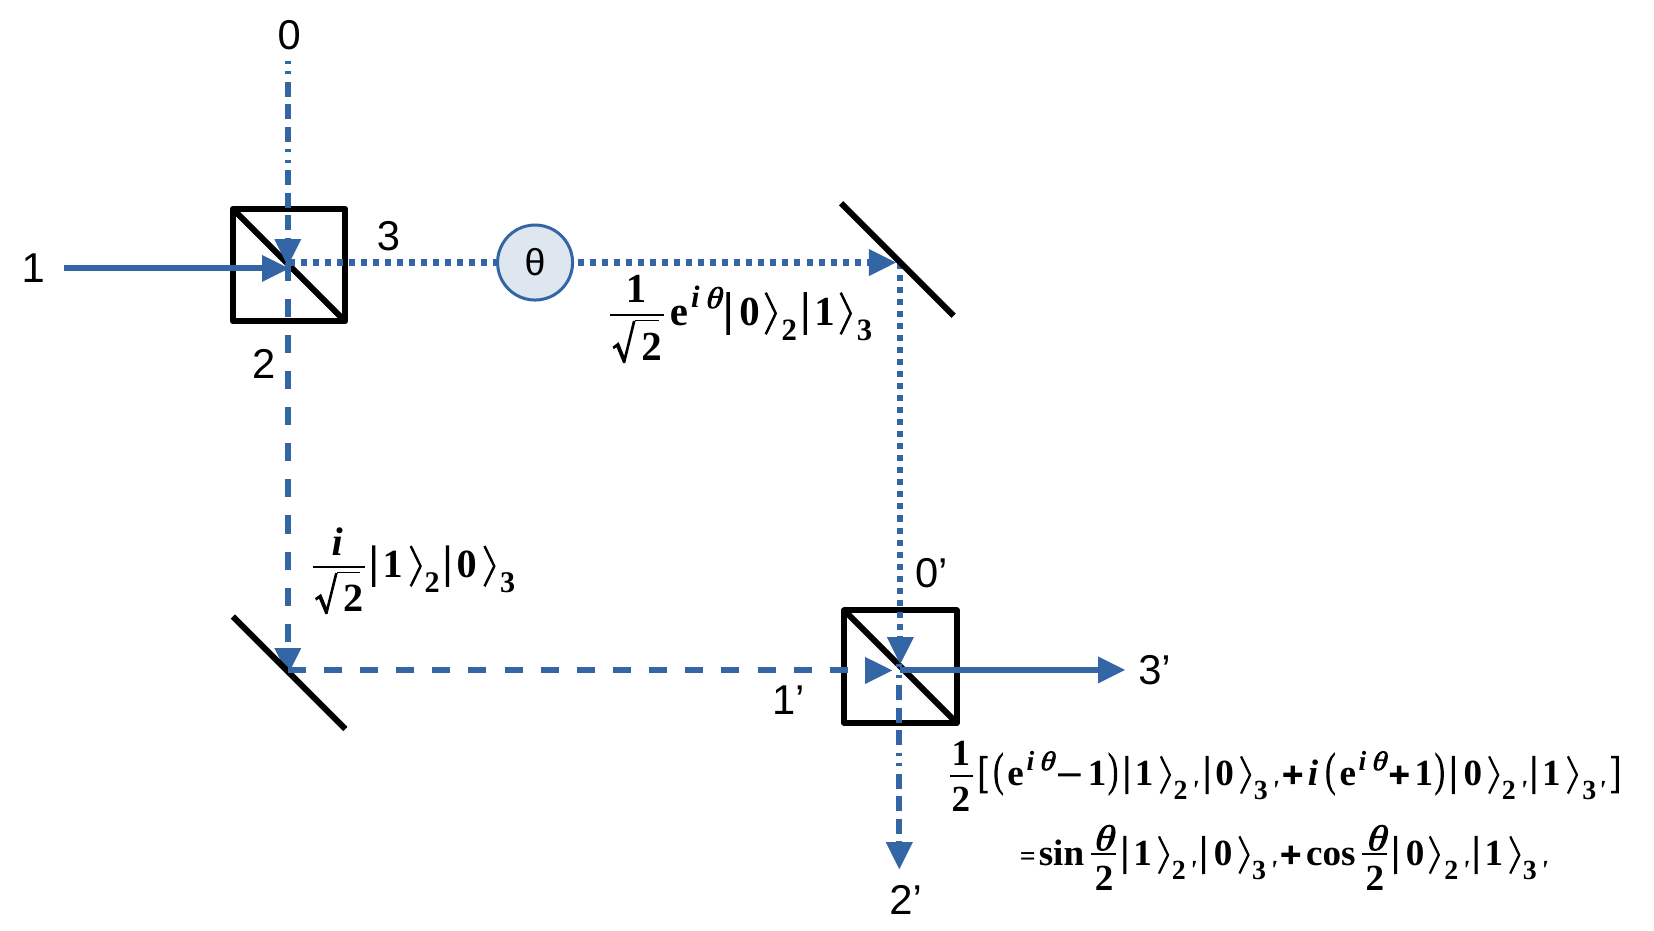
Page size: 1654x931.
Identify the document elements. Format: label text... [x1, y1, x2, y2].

text_box 1’ [757, 669, 820, 732]
chart [303, 519, 523, 620]
text_box 1 [6, 237, 60, 299]
chart [600, 265, 880, 369]
text_box 0’ [900, 542, 963, 605]
text_box θ [497, 225, 573, 301]
text_box 3’ [1123, 639, 1186, 701]
text_box 2’ [874, 869, 937, 931]
chart [941, 731, 1629, 899]
text_box 0 [263, 4, 316, 66]
text_box 2 [237, 333, 291, 395]
text_box 3 [362, 205, 416, 267]
